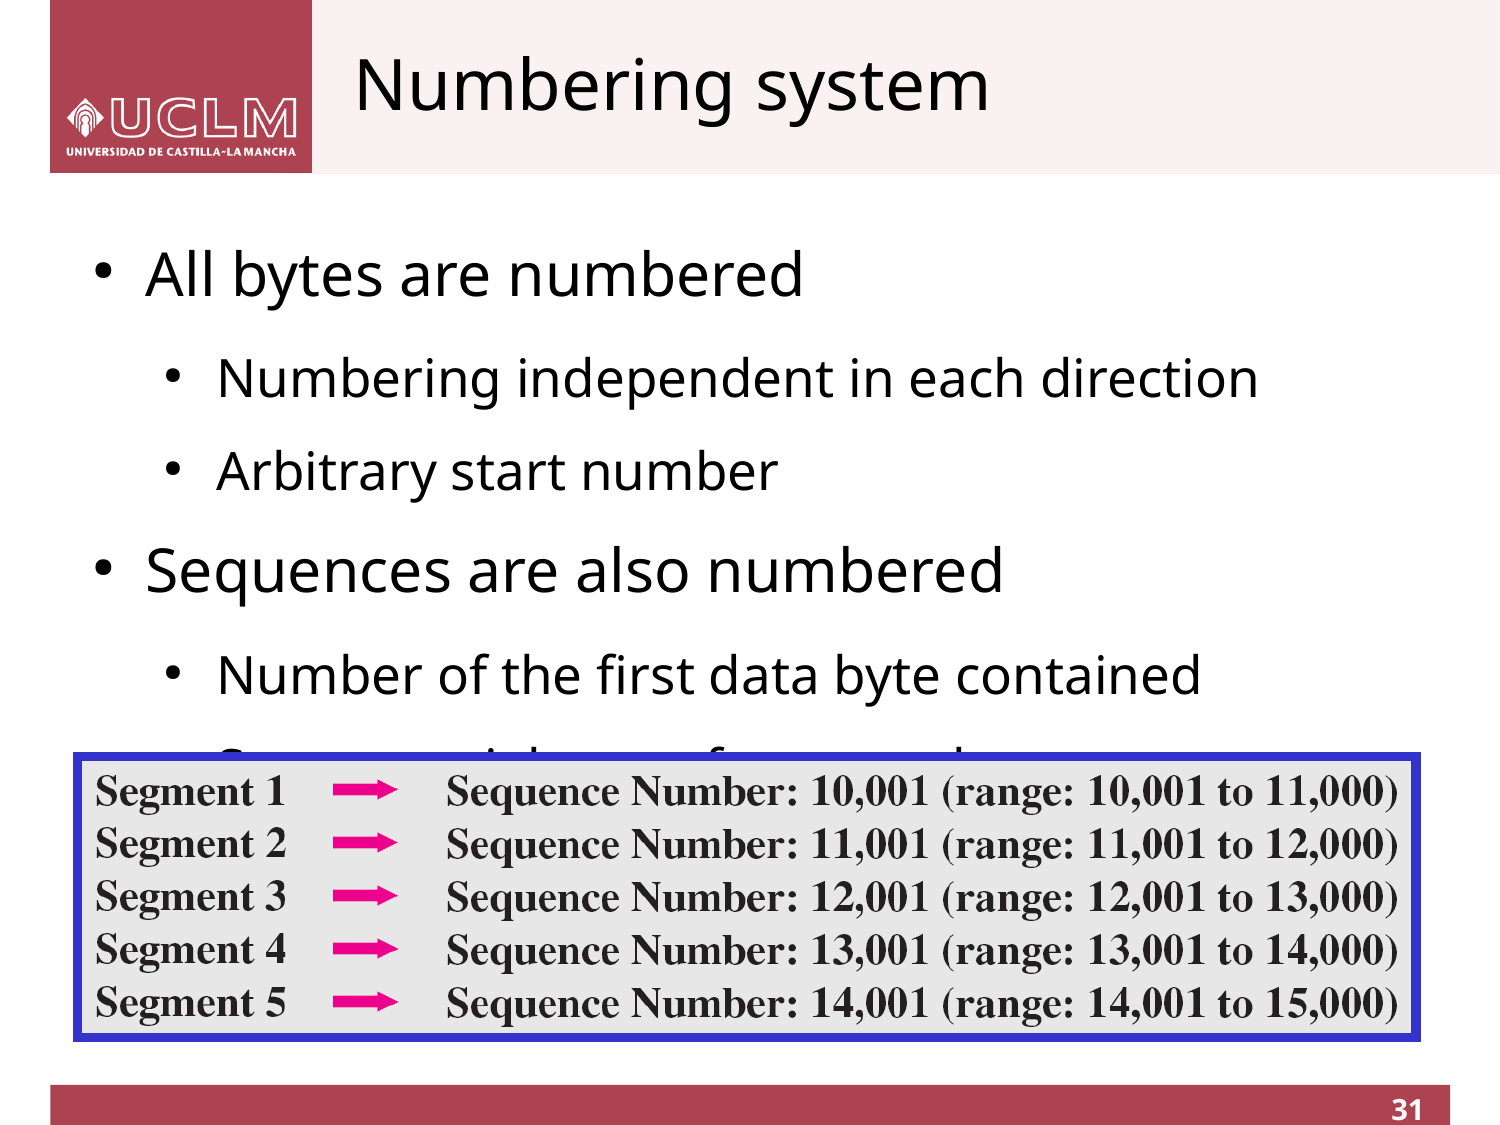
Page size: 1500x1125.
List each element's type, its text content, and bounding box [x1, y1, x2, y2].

picture [82, 761, 1412, 1033]
list All bytes are numbered Numbering independent in each direction Arbitrary start number Sequences are also numbered Number of the first data byte contained Some special cases for control messages [74, 231, 1425, 884]
title Numbering system [353, 6, 1425, 168]
picture [50, 0, 312, 173]
